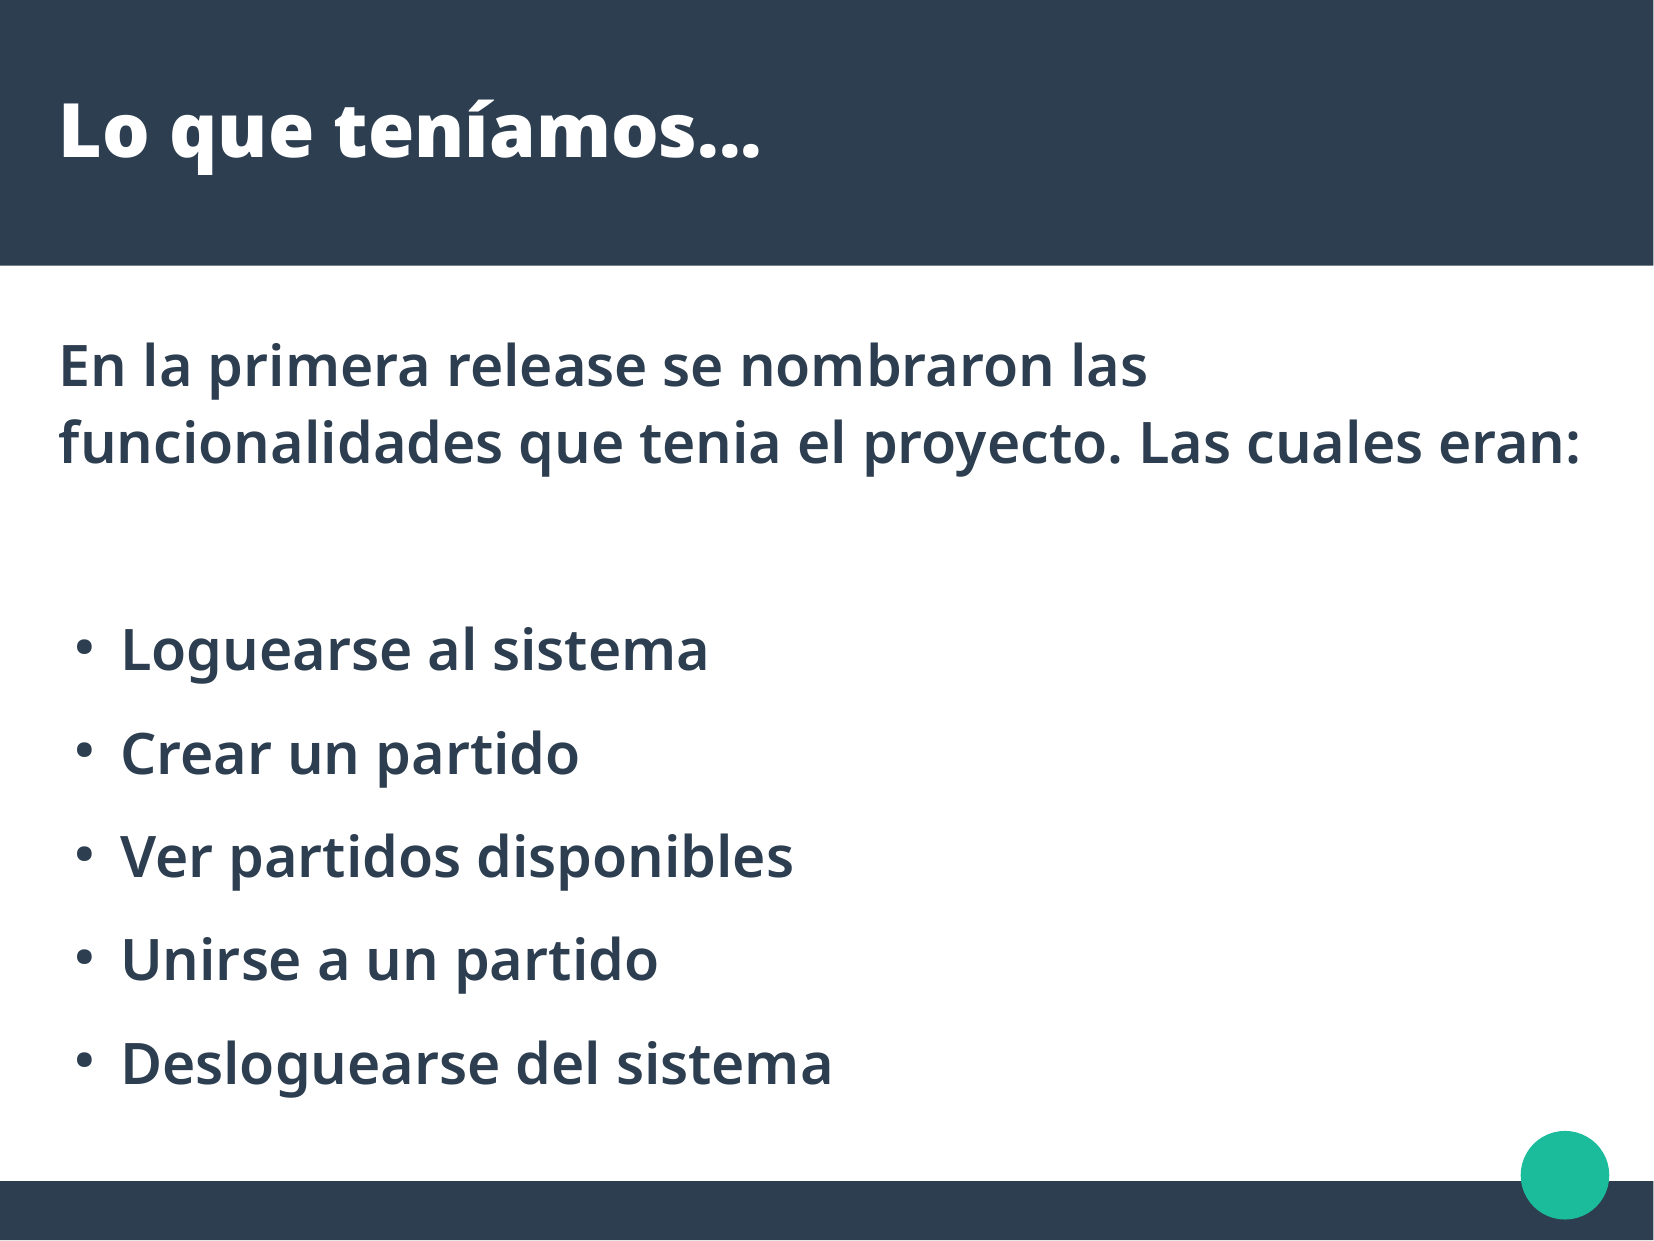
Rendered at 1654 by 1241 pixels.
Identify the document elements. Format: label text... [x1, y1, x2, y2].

title Lo que teníamos... [59, 49, 1595, 207]
list En la primera release se nombraron las funcionalidades que tenia el proyecto. Las cuales eran: Loguearse al sistema Crear un partido Ver partidos disponibles Unirse a un partido Desloguearse del sistema [59, 324, 1595, 1152]
